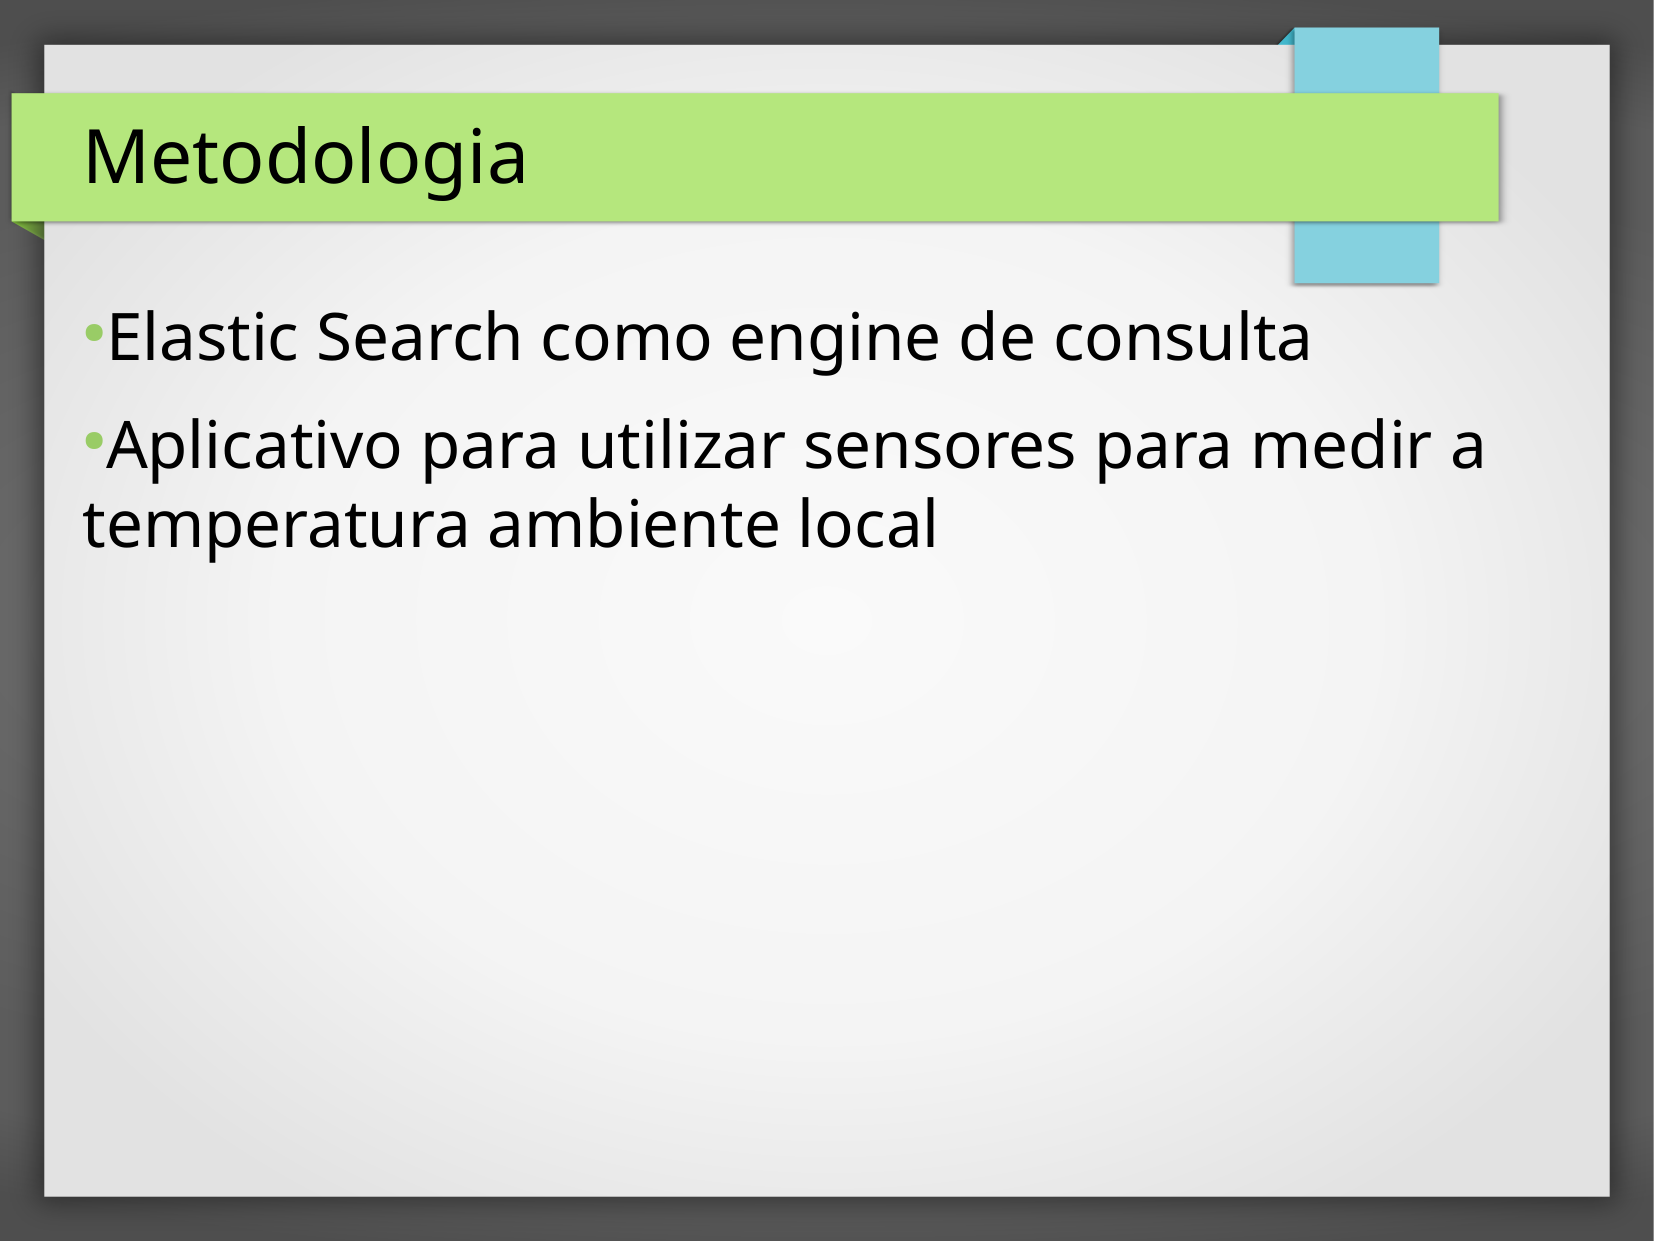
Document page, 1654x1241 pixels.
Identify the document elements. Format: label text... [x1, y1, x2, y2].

list Elastic Search como engine de consulta Aplicativo para utilizar sensores para medir a temperatura ambiente local [82, 295, 1571, 1015]
title Metodologia [82, 94, 1264, 213]
